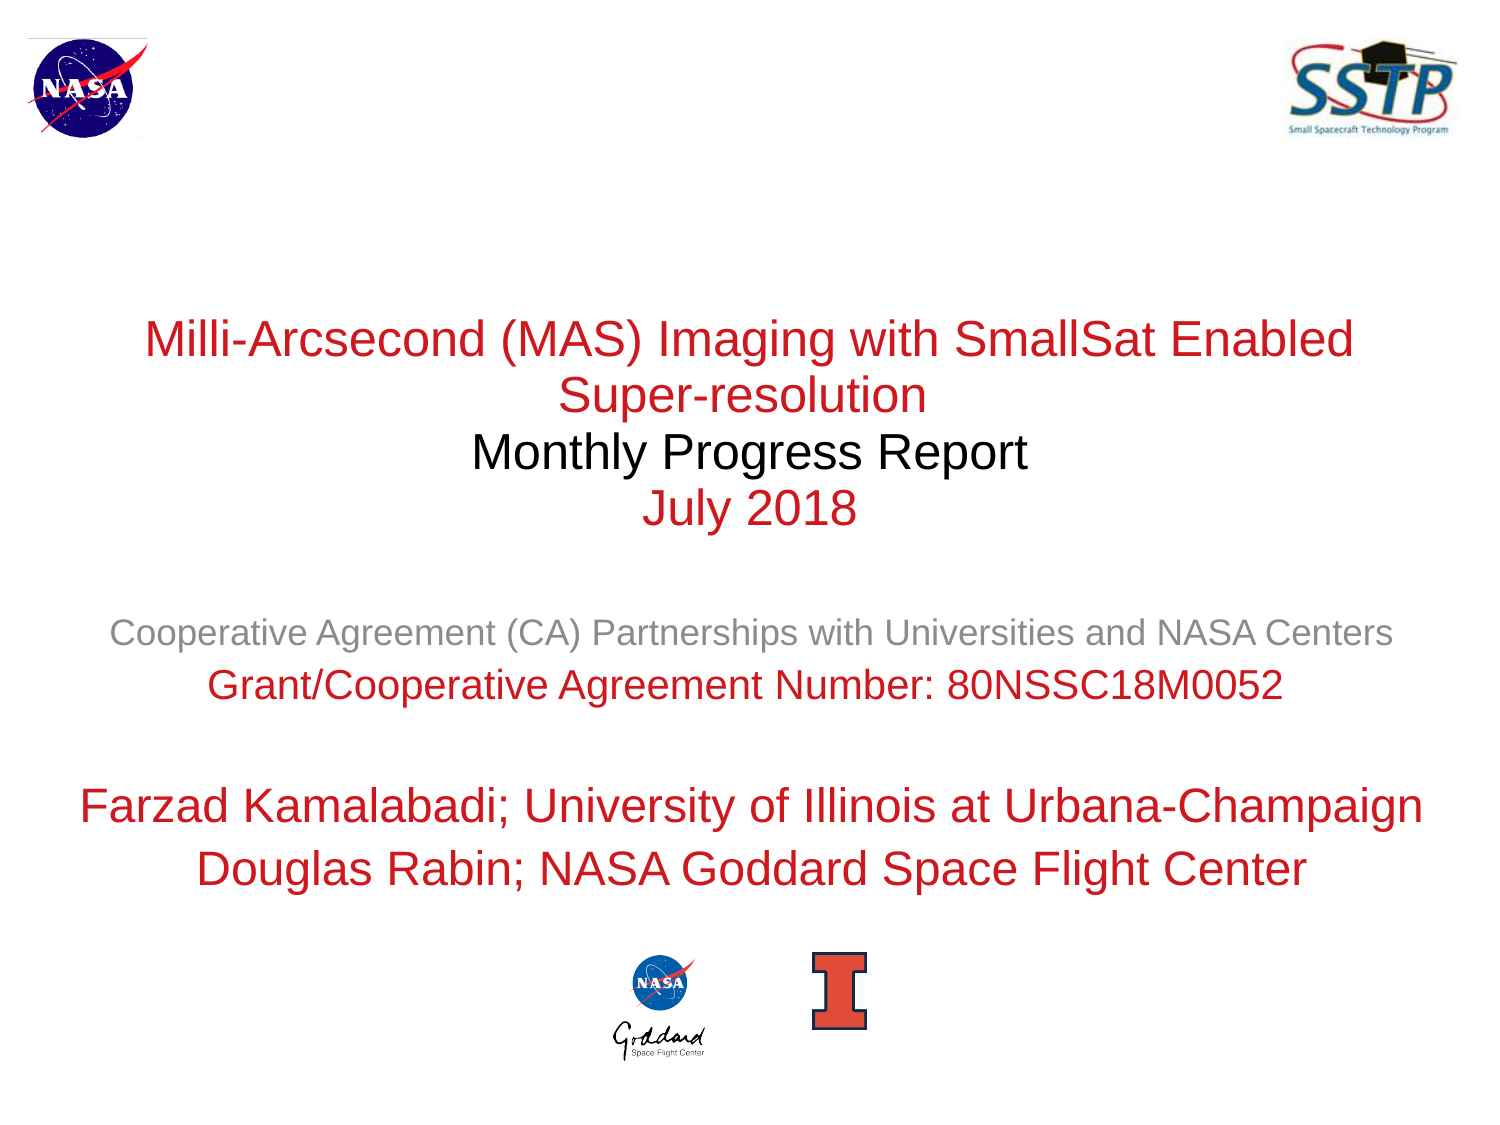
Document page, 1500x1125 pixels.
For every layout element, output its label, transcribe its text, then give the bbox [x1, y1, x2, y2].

picture [613, 955, 705, 1061]
picture [1283, 38, 1459, 138]
text_box Cooperative Agreement (CA) Partnerships with Universities and NASA Centers Grant/Cooperative Agreement Number: 80NSSC18M0052 Farzad Kamalabadi; University of Illinois at Urbana-Champaign Douglas Rabin; NASA Goddard Space Flight Center [62, 579, 1443, 968]
text_box Milli-Arcsecond (MAS) Imaging with SmallSat Enabled Super-resolution Monthly Progress Report July 2018 [112, 303, 1388, 544]
picture [812, 952, 867, 1030]
picture [27, 38, 148, 138]
